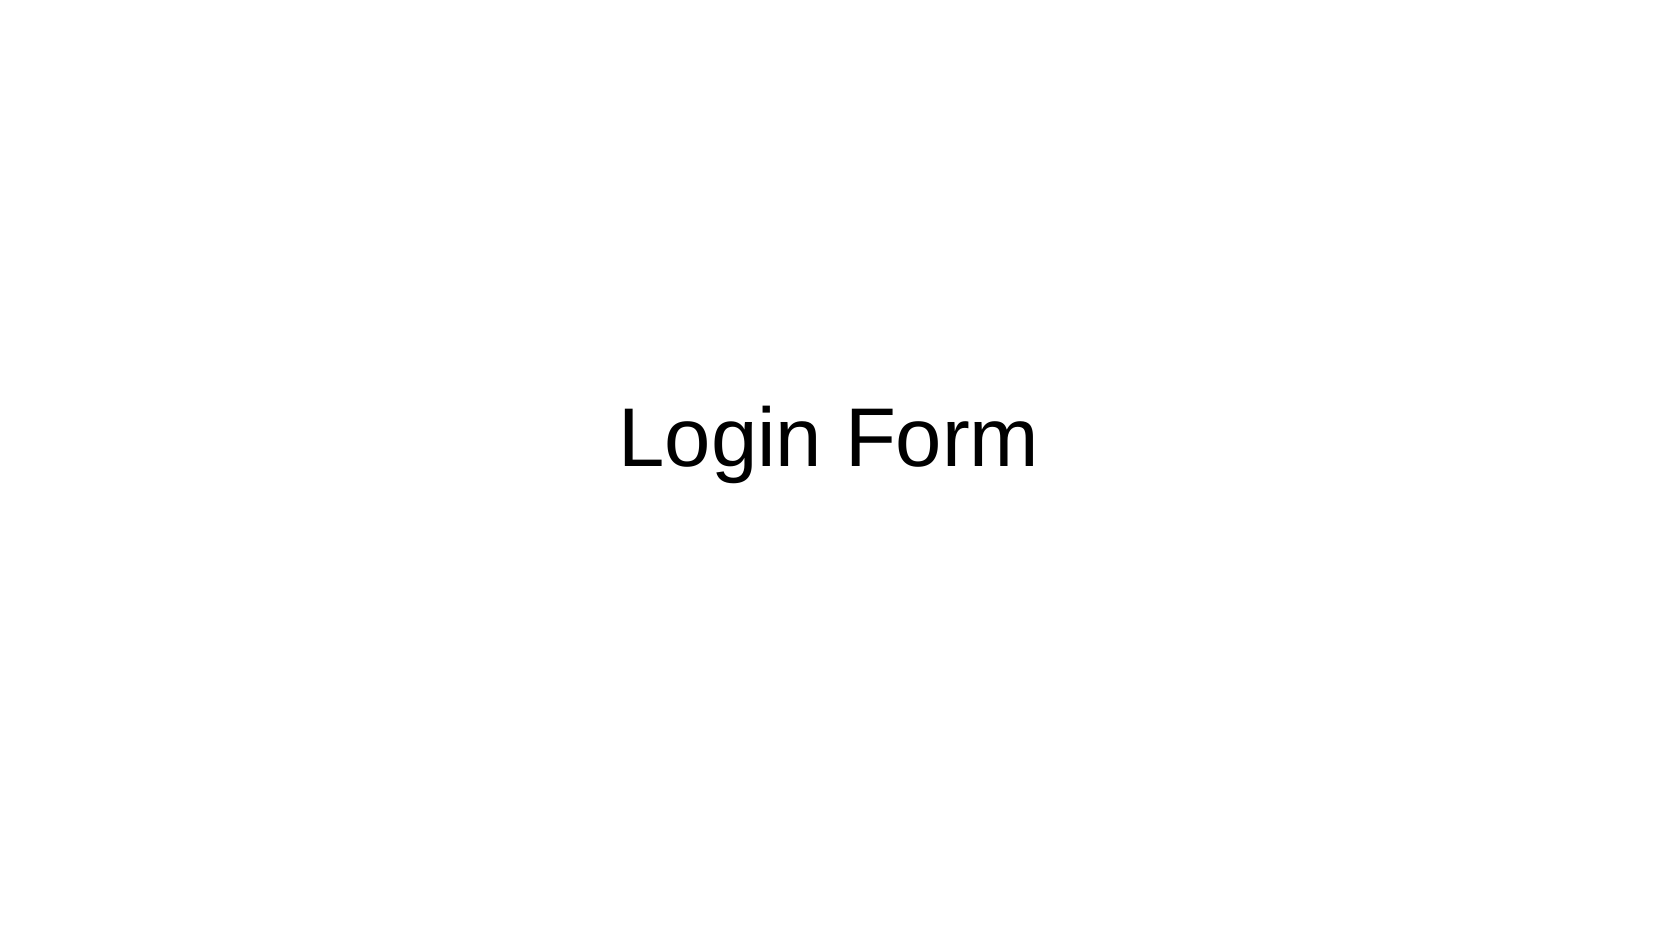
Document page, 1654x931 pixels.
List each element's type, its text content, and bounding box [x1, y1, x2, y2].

list Login Form [49, 390, 1538, 931]
